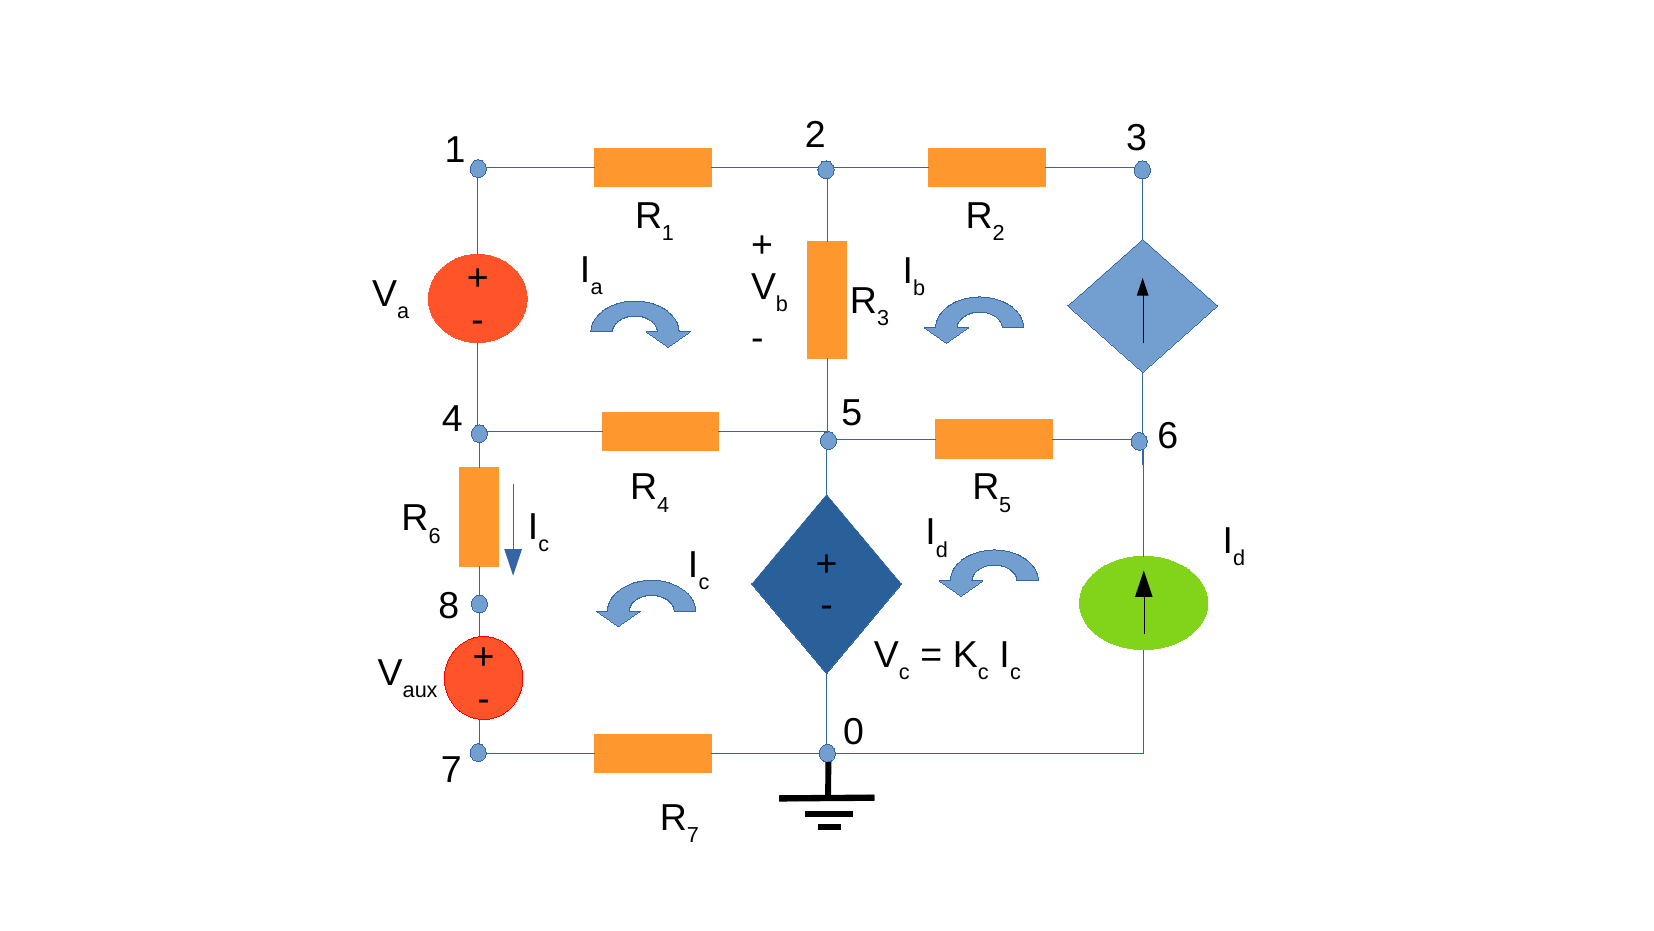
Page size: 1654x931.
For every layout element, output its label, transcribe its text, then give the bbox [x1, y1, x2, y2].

text_box [815, 241, 847, 359]
text_box R6 [386, 489, 468, 567]
text_box [820, 432, 826, 449]
text_box [594, 148, 712, 187]
text_box Vc = Kc Ic [859, 625, 1080, 704]
text_box [924, 320, 969, 344]
text_box [967, 296, 1024, 328]
text_box + - [453, 641, 523, 720]
text_box Ic [673, 535, 752, 614]
text_box Va [357, 264, 436, 343]
text_box Id [1207, 511, 1359, 590]
text_box R4 [615, 458, 697, 536]
text_box [939, 581, 983, 597]
text_box Ia [565, 241, 644, 319]
text_box R7 [645, 789, 727, 867]
text_box R5 [957, 458, 1039, 536]
text_box + - [752, 494, 902, 674]
text_box 0 [828, 703, 907, 784]
text_box [1067, 239, 1218, 373]
text_box Ic [513, 498, 574, 576]
text_box [928, 148, 1046, 187]
text_box [594, 734, 712, 773]
text_box R3 [835, 271, 917, 350]
text_box [644, 301, 691, 348]
text_box + Vb - [736, 215, 815, 393]
text_box [602, 412, 719, 451]
text_box 1 [429, 121, 509, 200]
text_box 3 [1111, 108, 1190, 187]
text_box Ib [887, 241, 967, 320]
text_box 6 [1142, 407, 1222, 485]
text_box R2 [950, 186, 1032, 265]
text_box [459, 468, 499, 567]
text_box 8 [423, 577, 503, 655]
text_box [935, 419, 1053, 459]
text_box + - [436, 254, 528, 343]
text_box 5 [826, 383, 906, 462]
text_box [596, 580, 673, 627]
text_box Vaux [363, 643, 453, 710]
text_box [1131, 432, 1142, 451]
text_box 4 [427, 389, 506, 468]
text_box Id [910, 503, 990, 581]
text_box [590, 319, 622, 332]
text_box [1079, 556, 1208, 650]
text_box R1 [620, 186, 702, 265]
text_box 2 [790, 106, 869, 184]
text_box [990, 549, 1039, 581]
text_box 7 [426, 741, 505, 819]
text_box [819, 744, 828, 762]
